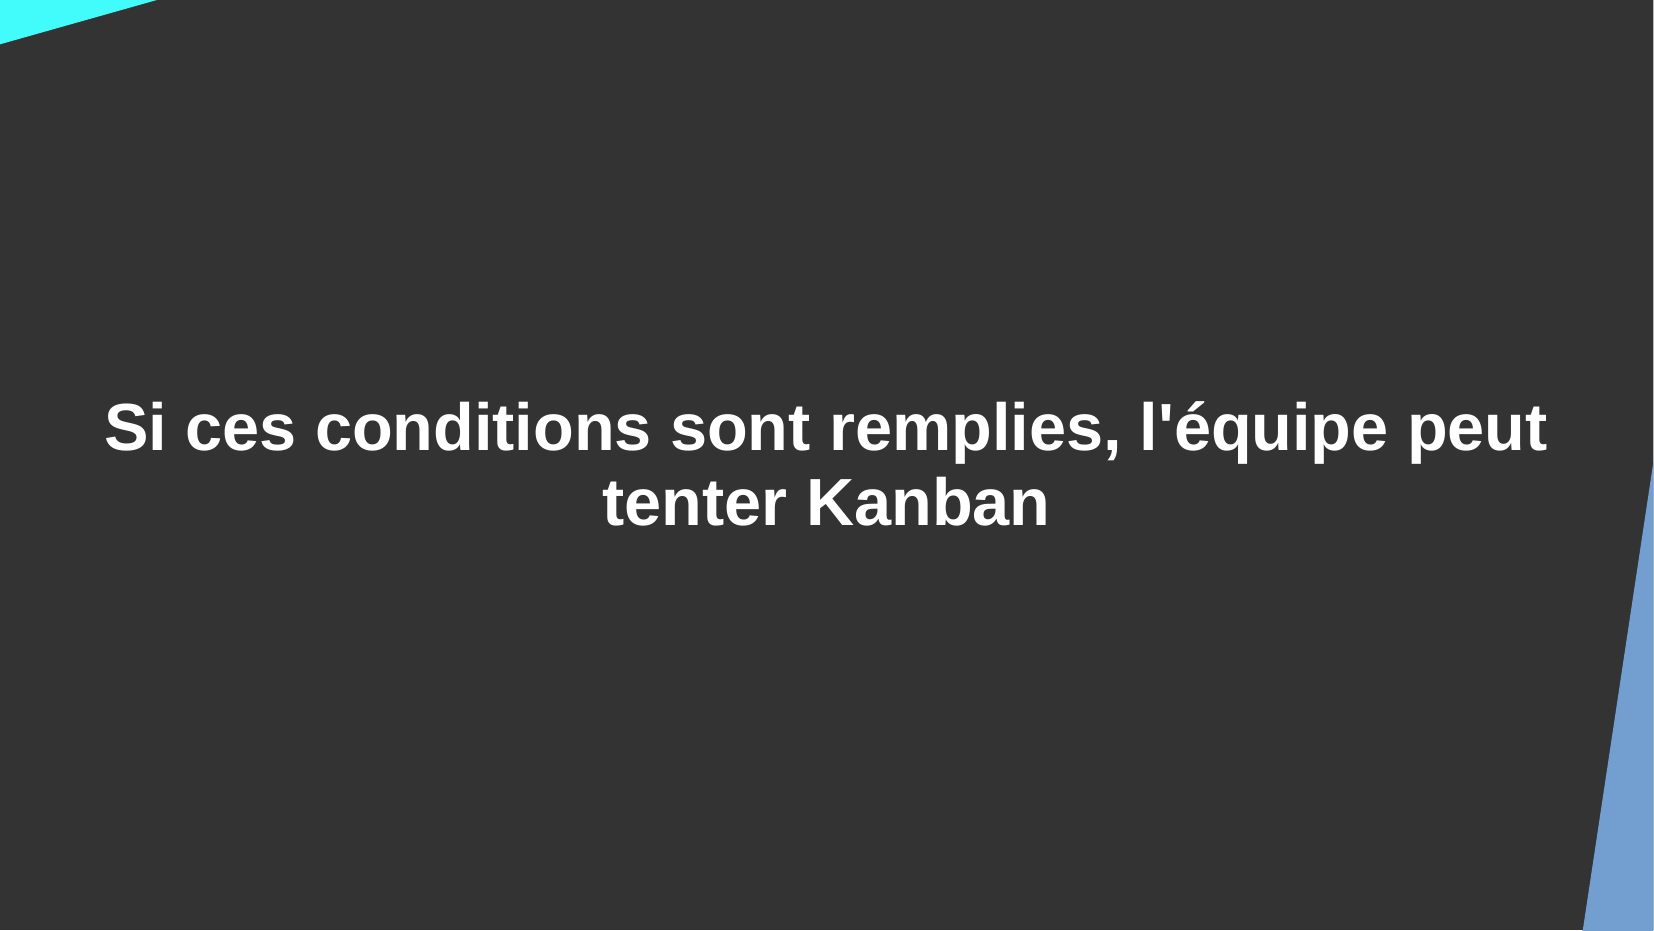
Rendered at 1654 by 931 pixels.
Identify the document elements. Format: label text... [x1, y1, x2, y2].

text_box [0, 0, 157, 45]
title Si ces conditions sont remplies, l'équipe peut tenter Kanban [31, 367, 1622, 563]
text_box [1582, 457, 1654, 931]
